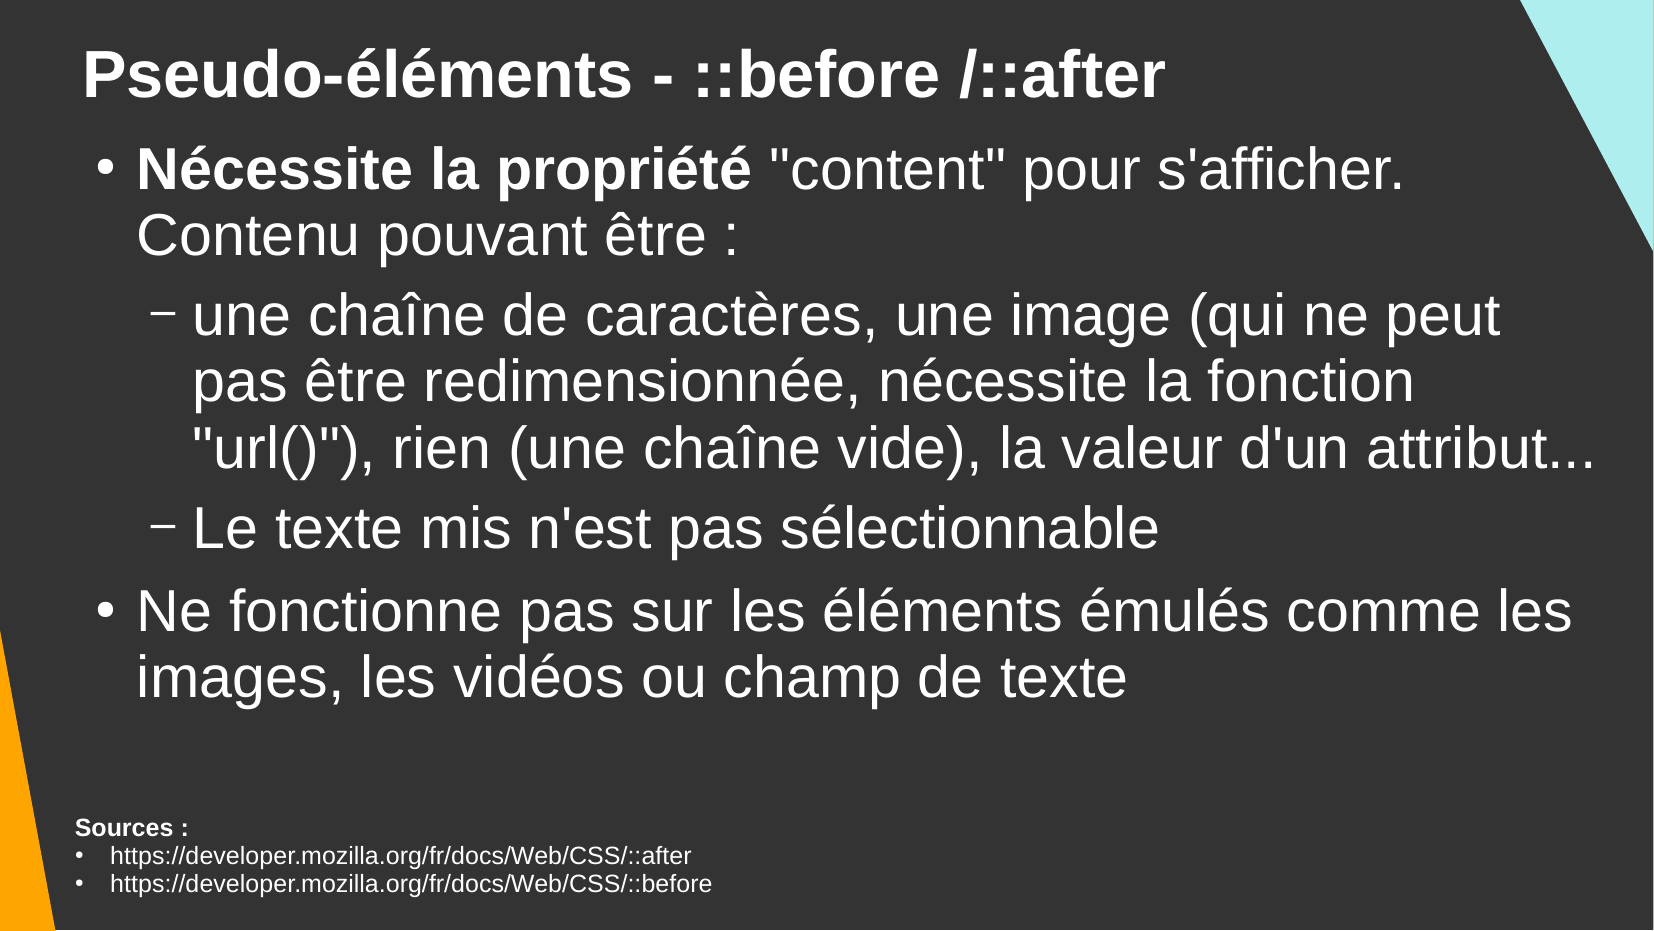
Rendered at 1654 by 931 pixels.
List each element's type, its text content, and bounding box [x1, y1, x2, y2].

title Pseudo-éléments - ::before /::after [82, 37, 1571, 114]
text_box [0, 630, 56, 931]
text_box [1520, 0, 1654, 254]
list Nécessite la propriété "content" pour s'afficher. Contenu pouvant être : une chaîne de caractères, une image (qui ne peut pas être redimensionnée, nécessite la fonction "url()"), rien (une chaîne vide), la valeur d'un attribut... Le texte mis n'est pas sélectionnable Ne fonctionne pas sur les éléments émulés comme les images, les vidéos ou champ de texte [80, 135, 1605, 762]
text_box Sources : https://developer.mozilla.org/fr/docs/Web/CSS/::after https://developer.mozilla.org/fr/docs/Web/CSS/::before [60, 806, 1546, 931]
